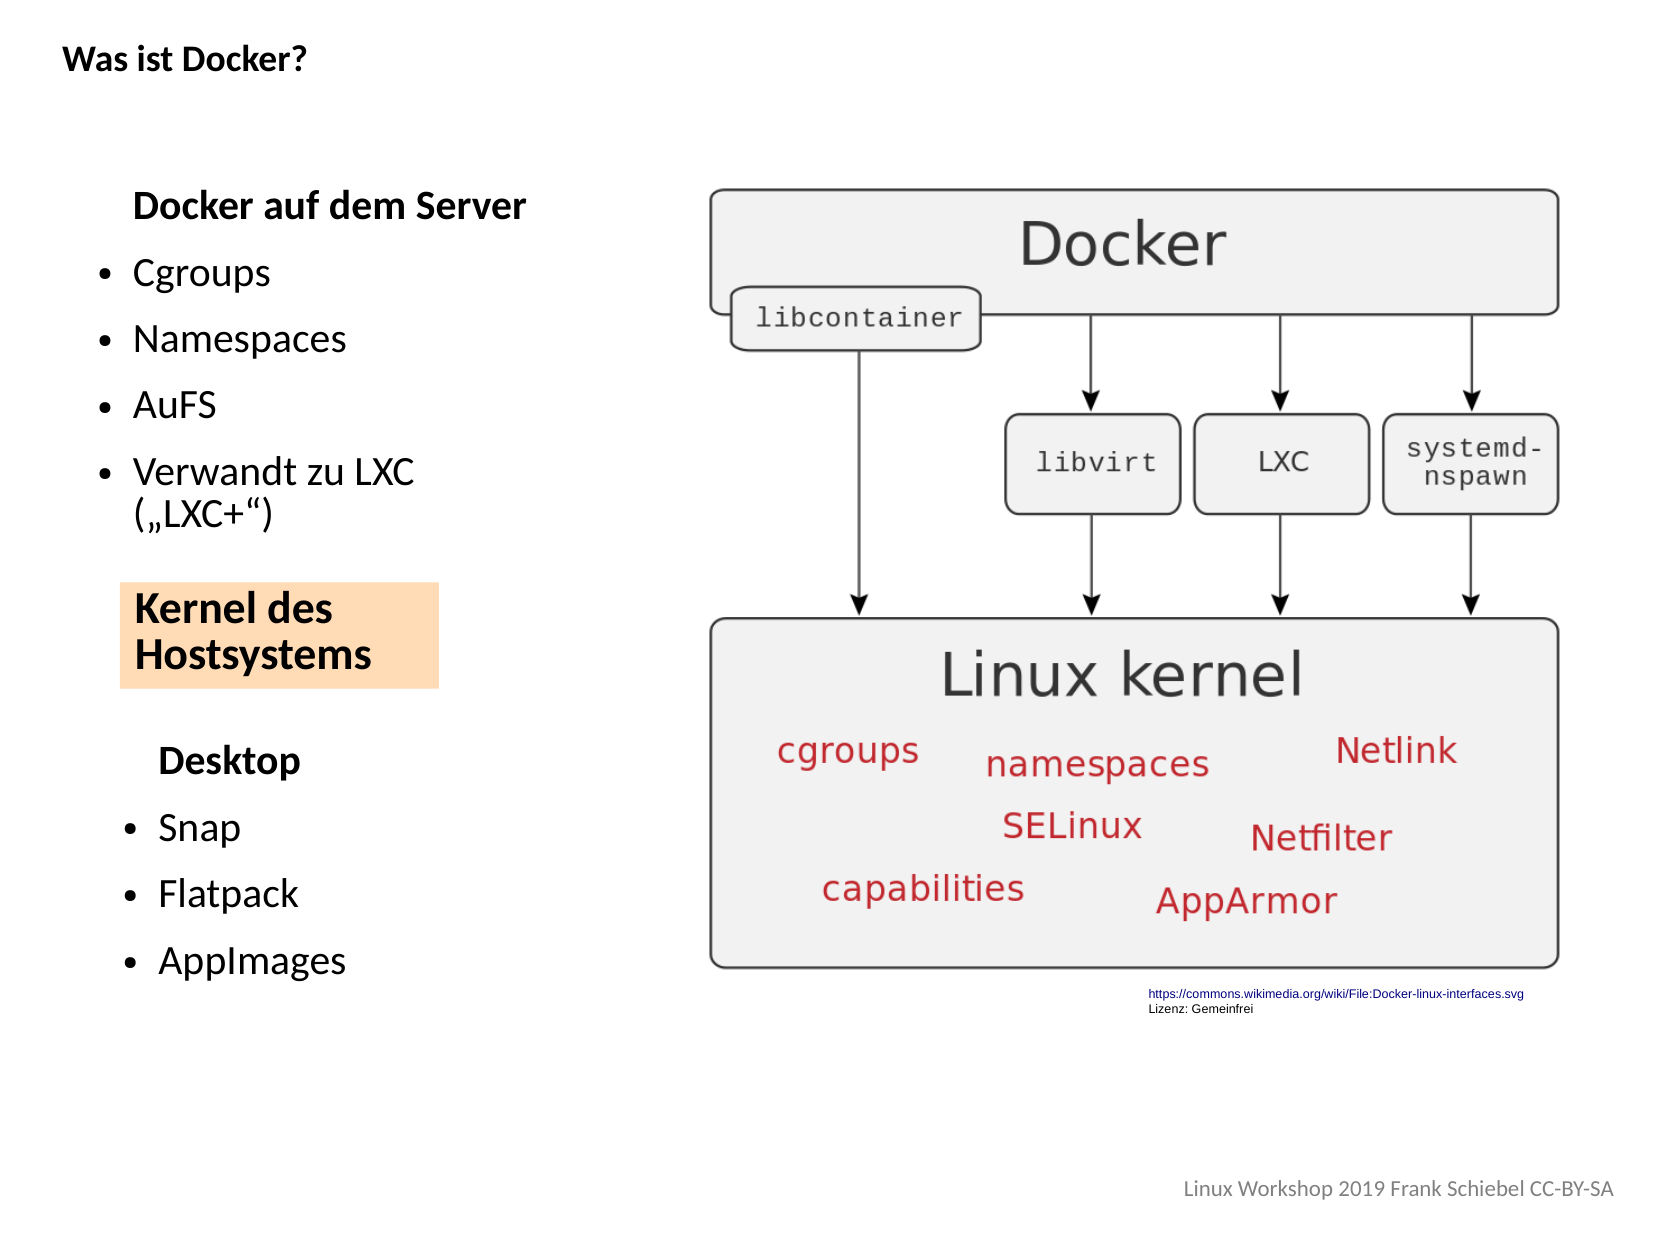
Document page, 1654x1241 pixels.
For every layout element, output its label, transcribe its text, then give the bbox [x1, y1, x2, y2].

text_box Docker auf dem Server Cgroups Namespaces AuFS Verwandt zu LXC („LXC+“) [82, 180, 581, 546]
picture [686, 165, 1583, 993]
text_box https://commons.wikimedia.org/wiki/File:Docker-linux-interfaces.svg Lizenz: Gemeinfrei [1133, 980, 1558, 1028]
text_box Kernel des Hostsystems [119, 582, 439, 689]
text_box Desktop Snap Flatpack AppImages [108, 735, 524, 993]
text_box Was ist Docker? [47, 35, 324, 88]
